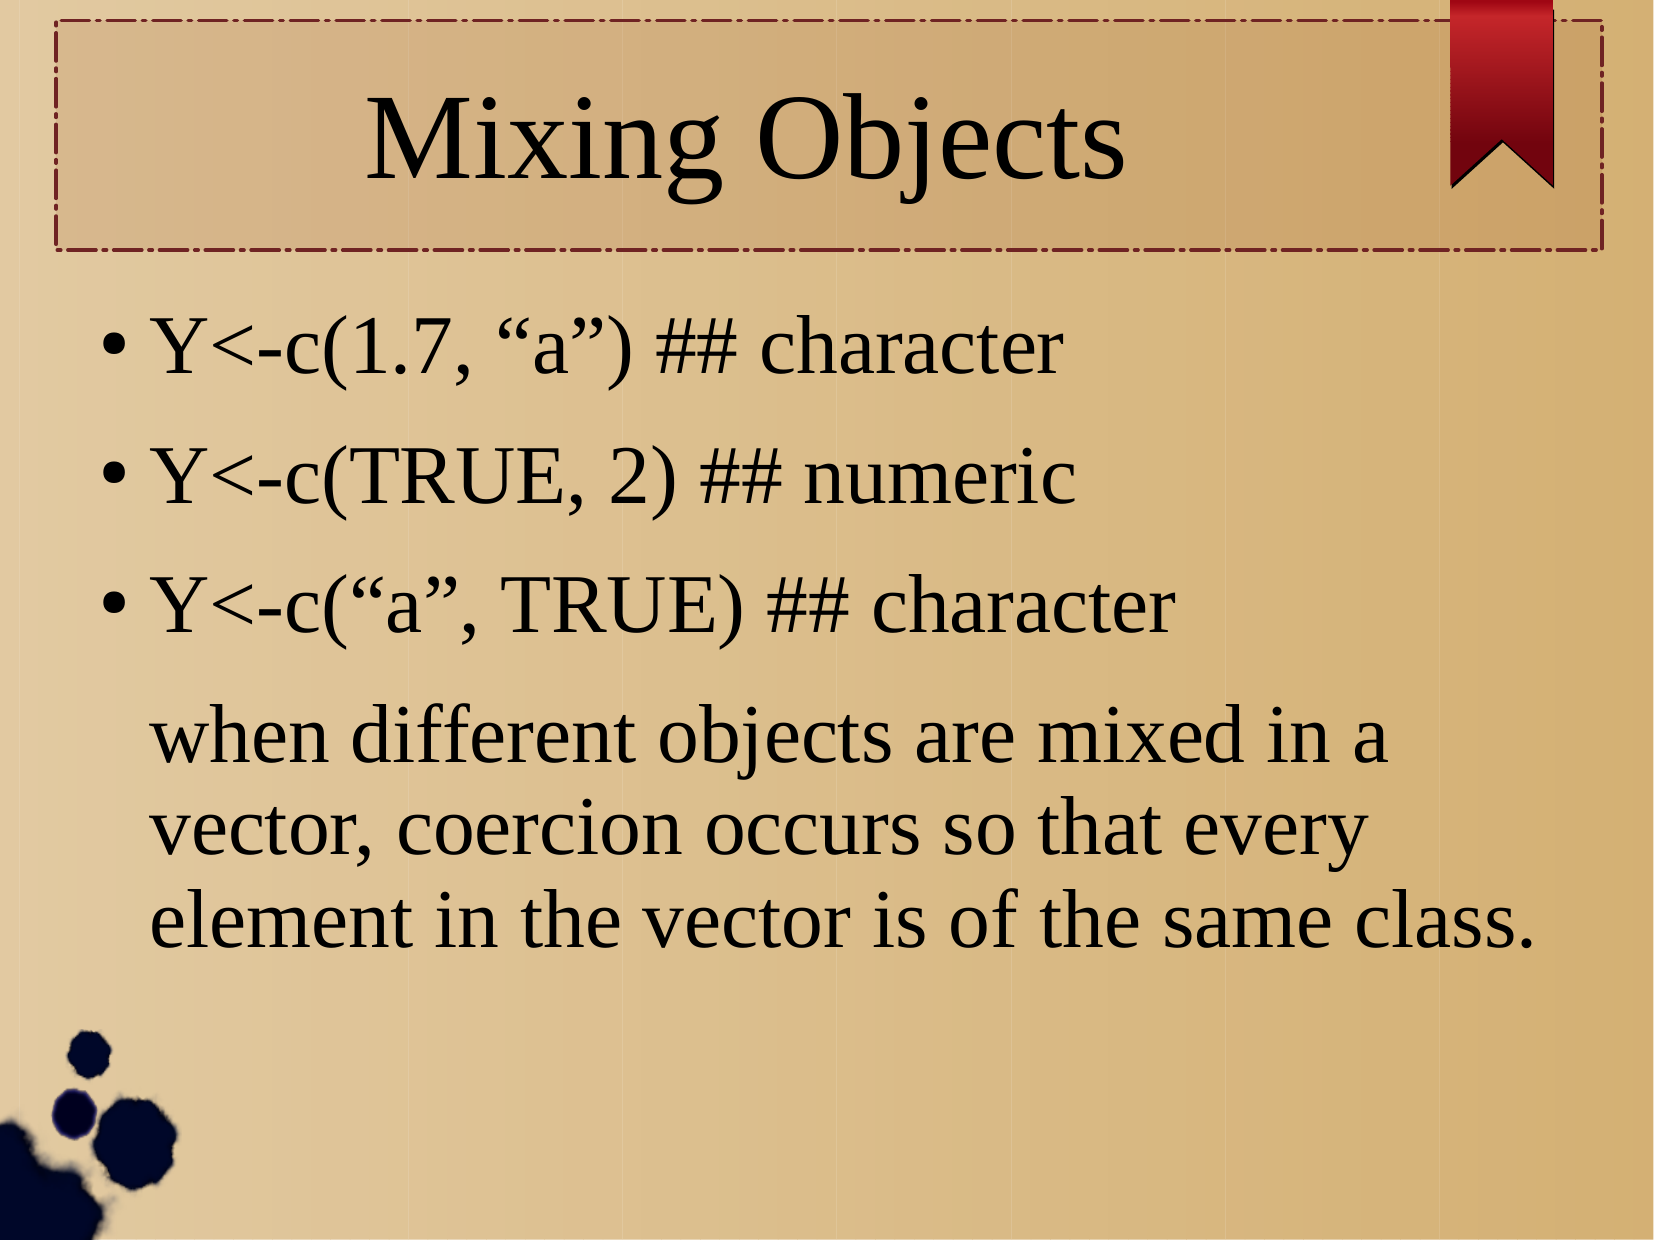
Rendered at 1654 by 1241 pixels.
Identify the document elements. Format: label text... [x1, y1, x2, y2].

title Mixing Objects [82, 47, 1412, 229]
list Y<-c(1.7, “a”) ## character Y<-c(TRUE, 2) ## numeric Y<-c(“a”, TRUE) ## character when different objects are mixed in a vector, coercion occurs so that every element in the vector is of the same class. [82, 299, 1571, 1019]
